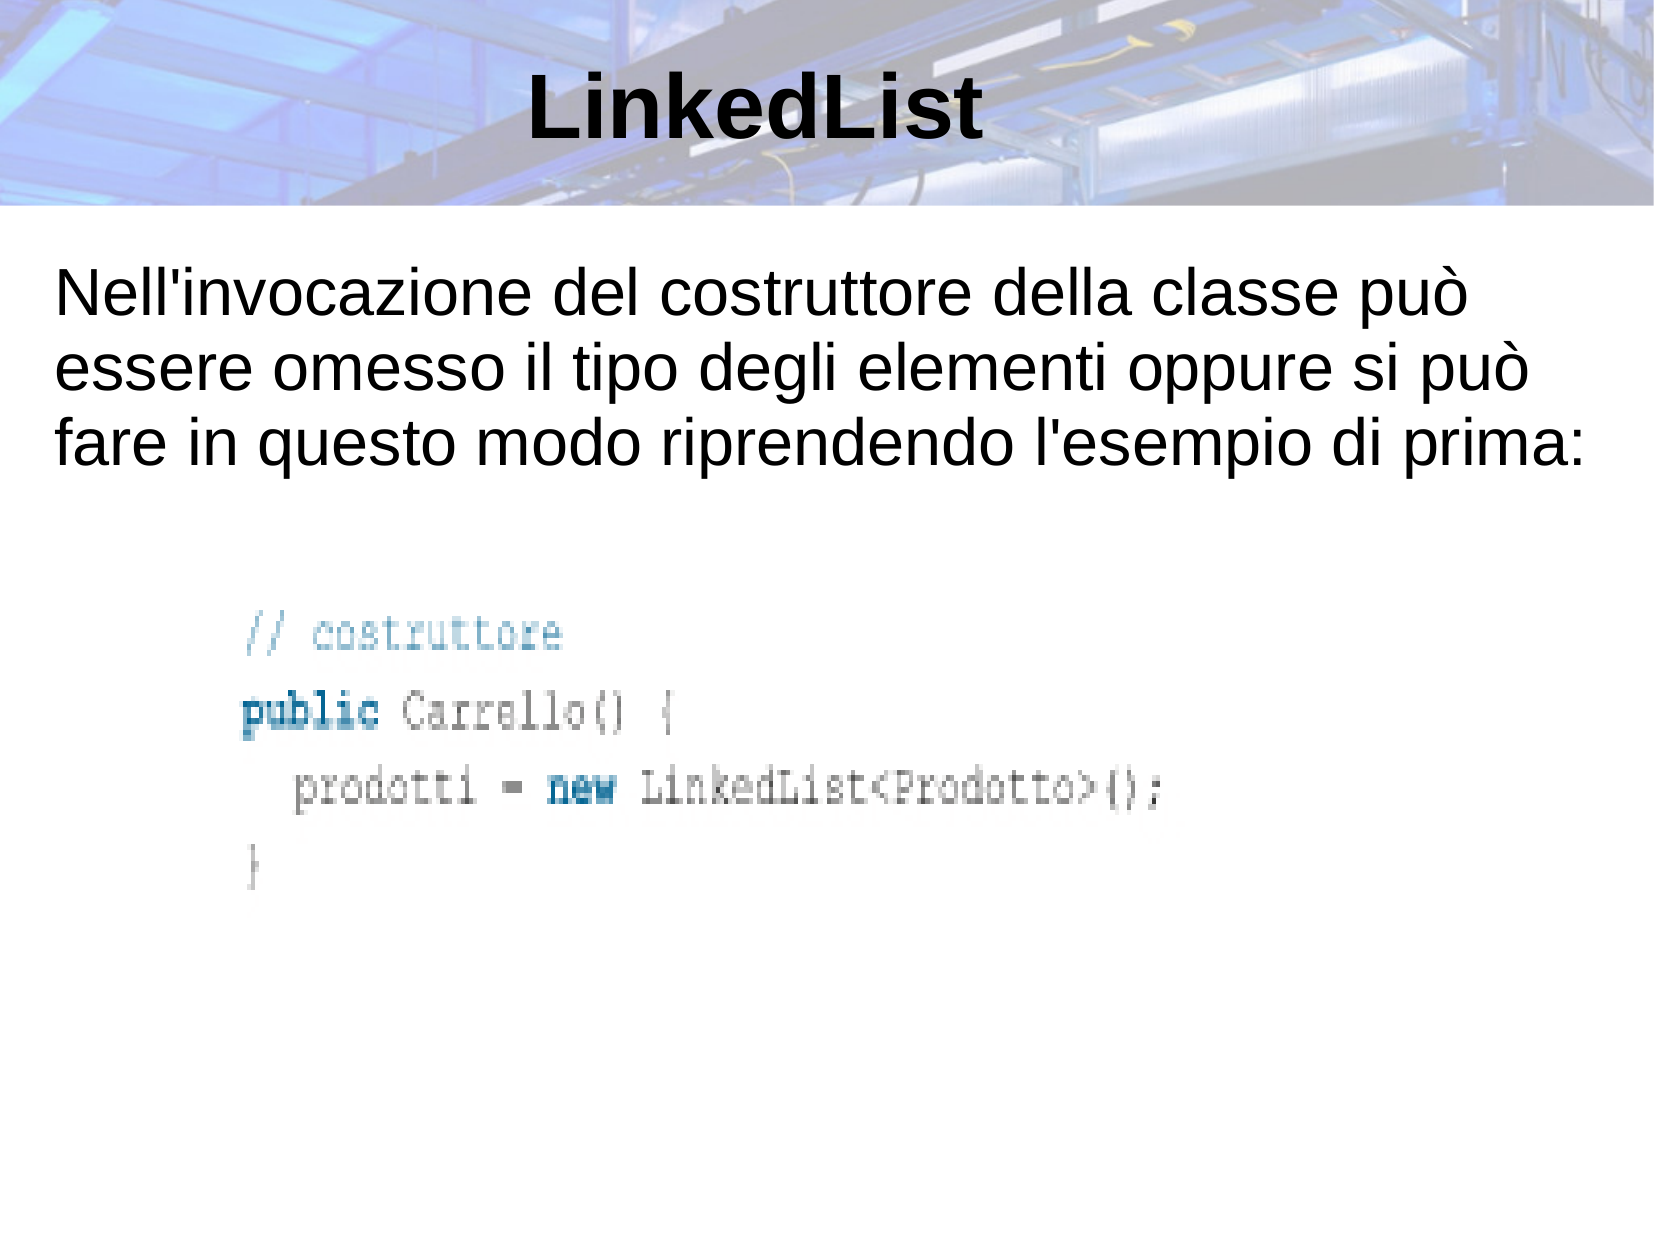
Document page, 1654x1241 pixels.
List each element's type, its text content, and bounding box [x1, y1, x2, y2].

subtitle Nell'invocazione del costruttore della classe può essere omesso il tipo degli elementi oppure si può fare in questo modo riprendendo l'esempio di prima: [54, 255, 1600, 1227]
title LinkedList [11, 2, 1501, 211]
picture [0, 0, 1654, 1241]
